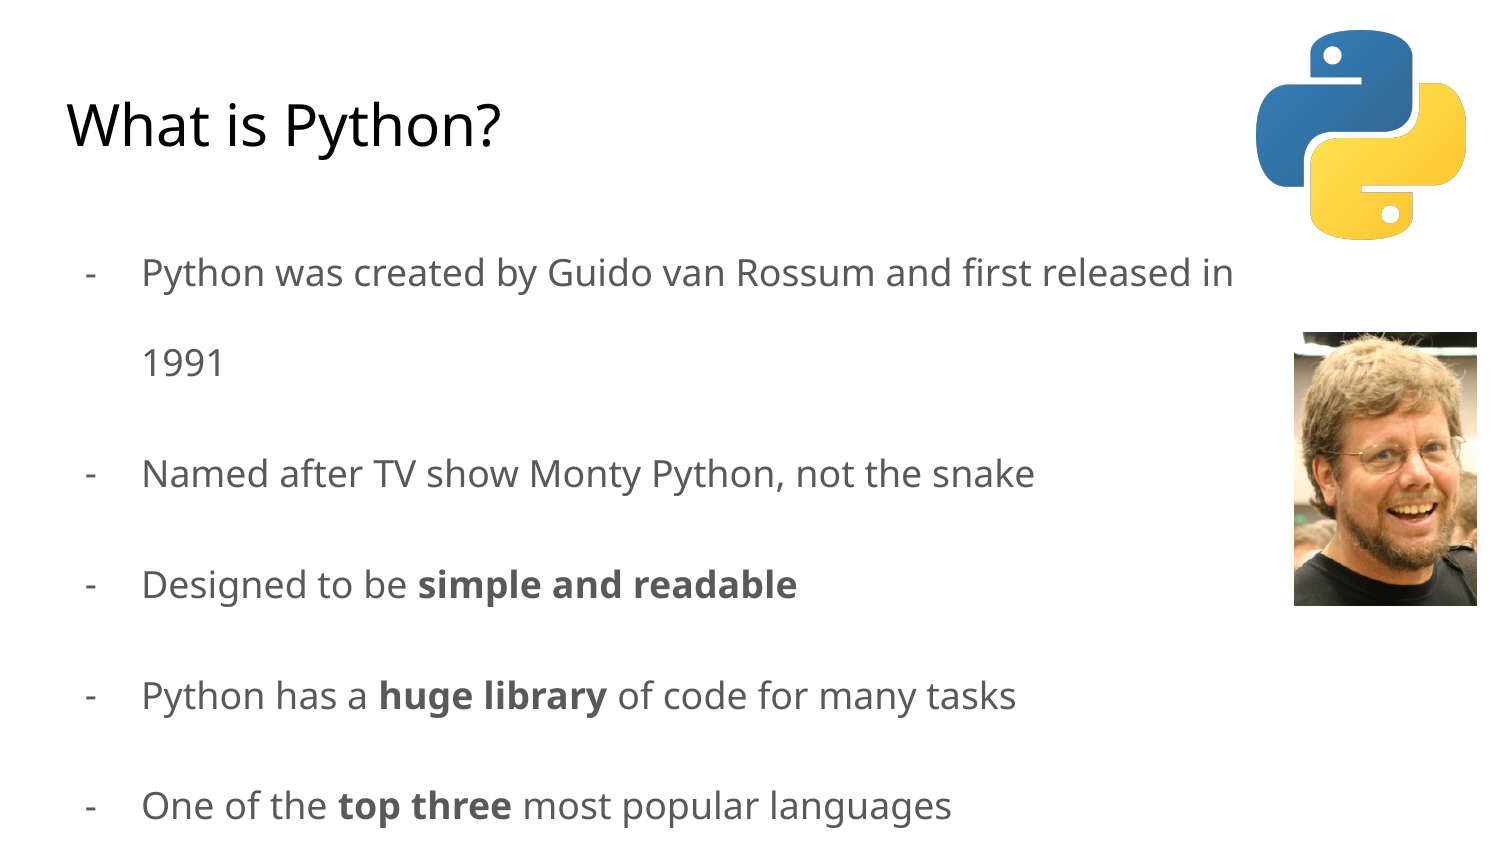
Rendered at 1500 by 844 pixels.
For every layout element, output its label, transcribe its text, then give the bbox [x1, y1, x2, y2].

picture [1294, 332, 1477, 606]
list Python was created by Guido van Rossum and first released in 1991 Named after TV show Monty Python, not the snake Designed to be simple and readable Python has a huge library of code for many tasks One of the top three most popular languages [51, 189, 1257, 750]
picture [1256, 30, 1466, 240]
title What is Python? [51, 72, 1256, 167]
